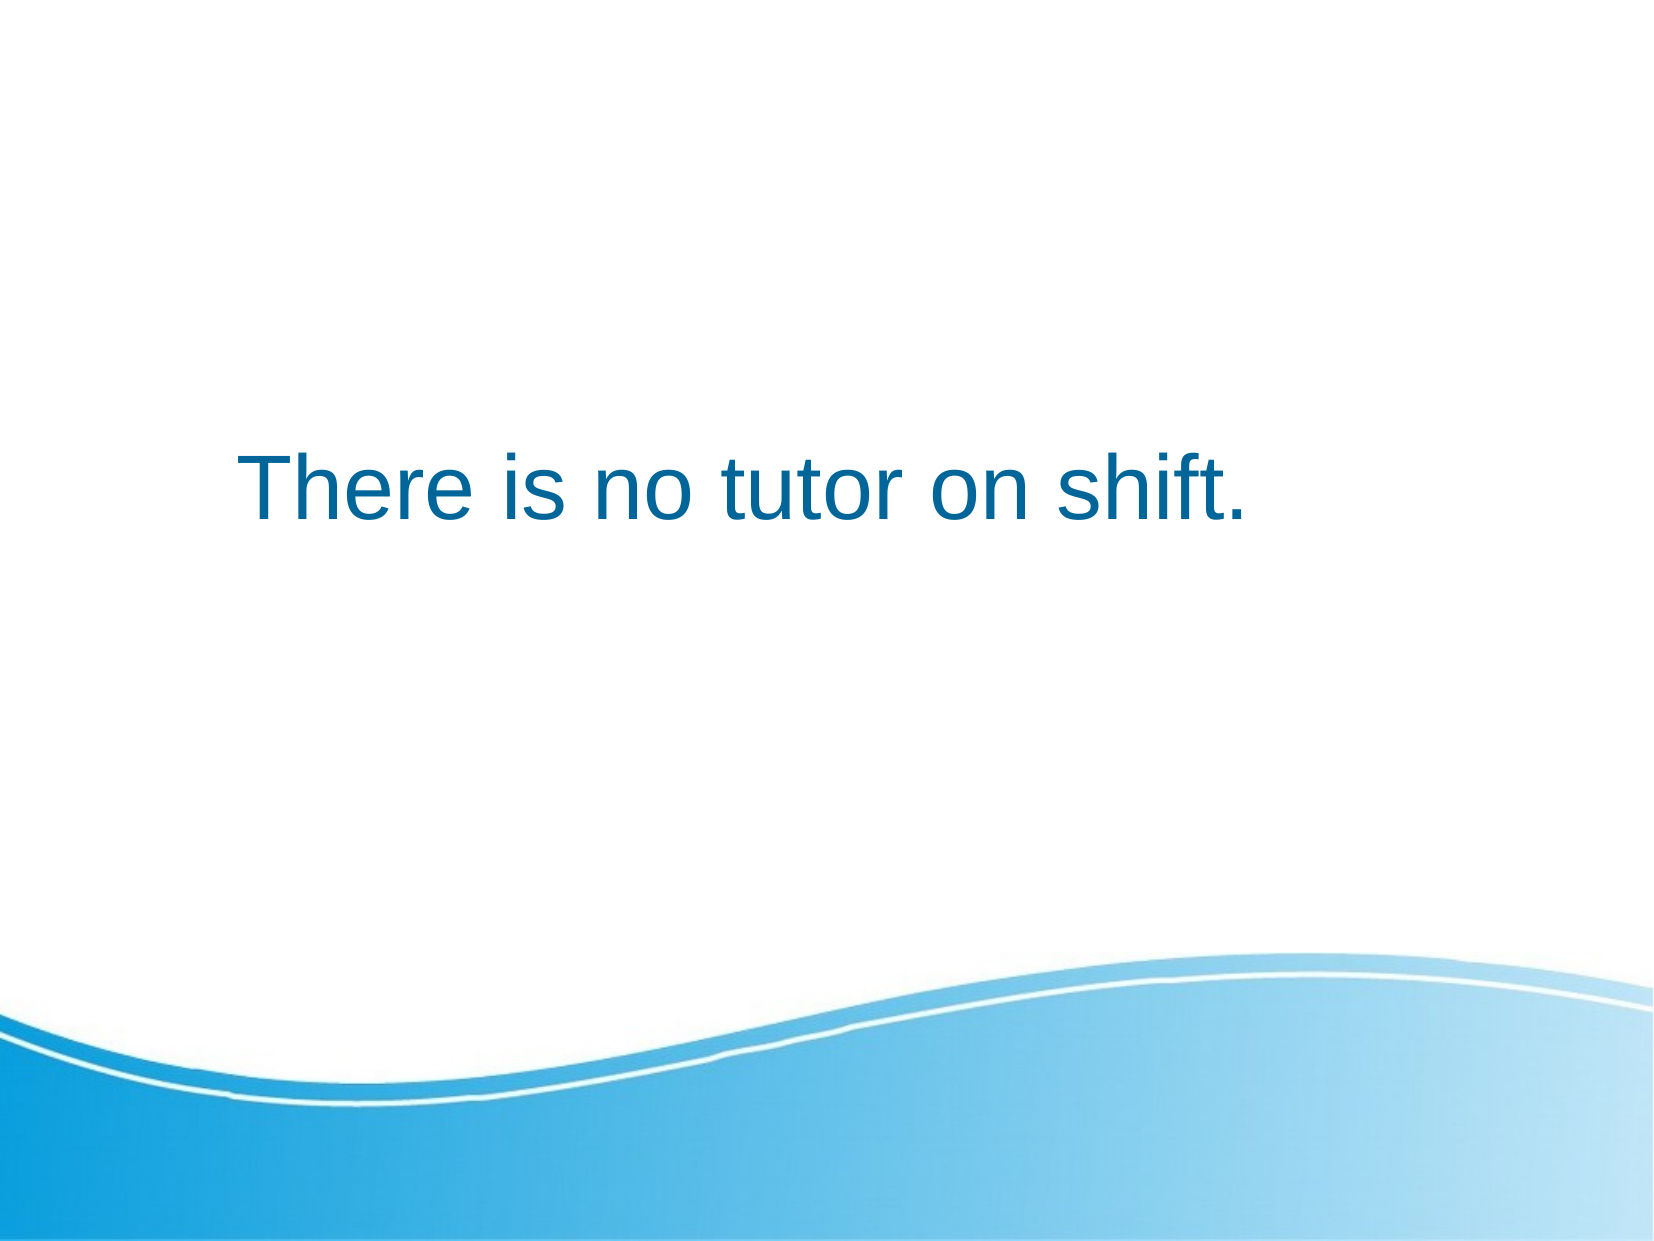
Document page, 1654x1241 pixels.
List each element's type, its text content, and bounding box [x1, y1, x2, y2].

picture [0, 952, 1654, 1241]
title There is no tutor on shift. [0, 384, 1489, 592]
